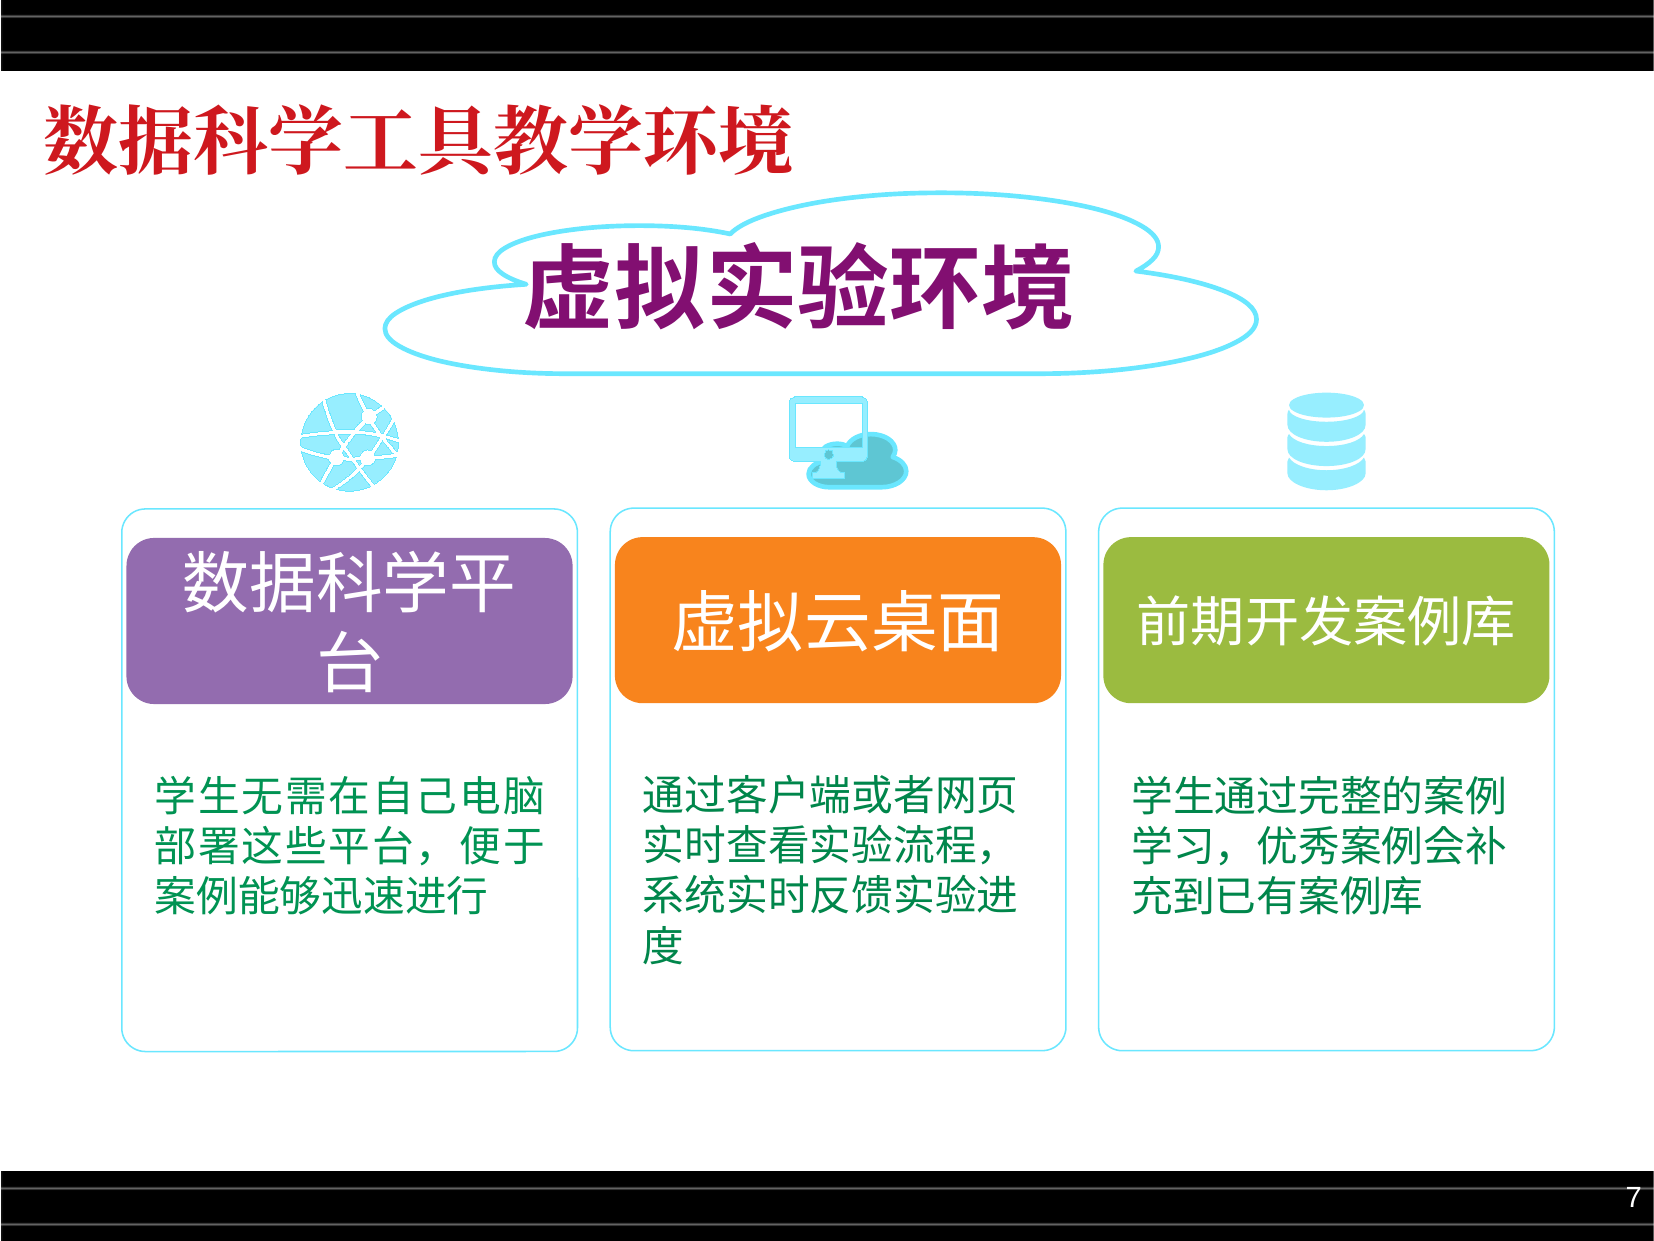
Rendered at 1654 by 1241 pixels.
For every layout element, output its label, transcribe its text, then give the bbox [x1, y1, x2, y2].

text_box [386, 438, 399, 452]
text_box 前期开发案例库 [1103, 537, 1550, 704]
text_box [301, 401, 333, 435]
text_box [359, 423, 376, 433]
text_box 虚拟云桌面 [614, 537, 1062, 704]
text_box [1287, 392, 1366, 442]
text_box [325, 393, 364, 430]
text_box [300, 434, 341, 455]
text_box 学生无需在自己电脑部署这些平台，便于案例能够迅速进行 [139, 762, 560, 928]
text_box [346, 434, 380, 458]
text_box [336, 471, 371, 492]
text_box [361, 457, 397, 485]
text_box 学生通过完整的案例学习，优秀案例会补充到已有案例库 [1116, 761, 1537, 927]
text_box [374, 408, 392, 434]
text_box 数据科学平台 [126, 537, 573, 705]
text_box [338, 434, 351, 443]
picture [1, 1171, 1654, 1241]
text_box [1287, 434, 1366, 491]
text_box [323, 460, 357, 488]
text_box [301, 451, 331, 482]
text_box [789, 396, 907, 488]
text_box [360, 394, 382, 411]
text_box 通过客户端或者网页实时查看实验流程，系统实时反馈实验进度 [628, 761, 1048, 977]
picture [1, 0, 1654, 71]
text_box [386, 422, 399, 439]
text_box 虚拟实验环境 [522, 230, 1212, 341]
text_box [342, 450, 349, 458]
text_box [374, 440, 394, 456]
text_box 数据科学工具教学环境 [29, 86, 976, 192]
